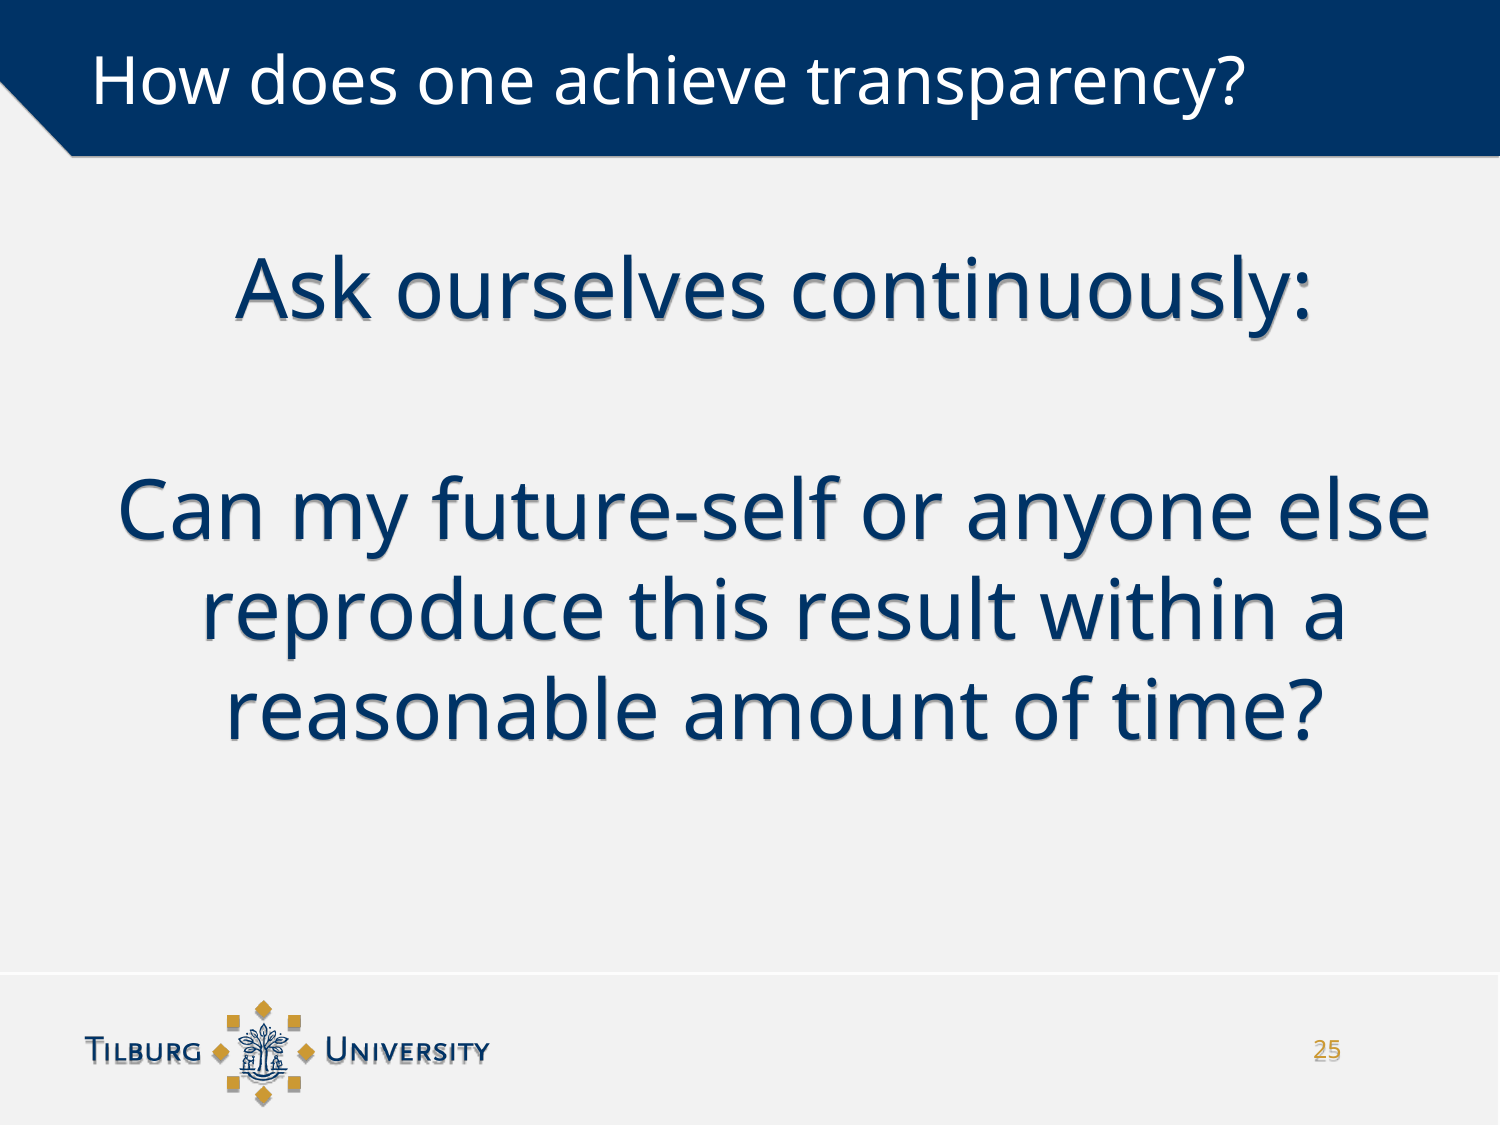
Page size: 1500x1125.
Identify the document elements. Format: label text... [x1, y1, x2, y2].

text_box Ask ourselves continuously: Can my future-self or anyone else reproduce this result within a reasonable amount of time? [99, 227, 1450, 996]
text_box [75, 202, 1426, 971]
text_box [1298, 1026, 1426, 1087]
title How does one achieve transparency? [75, 0, 1426, 156]
